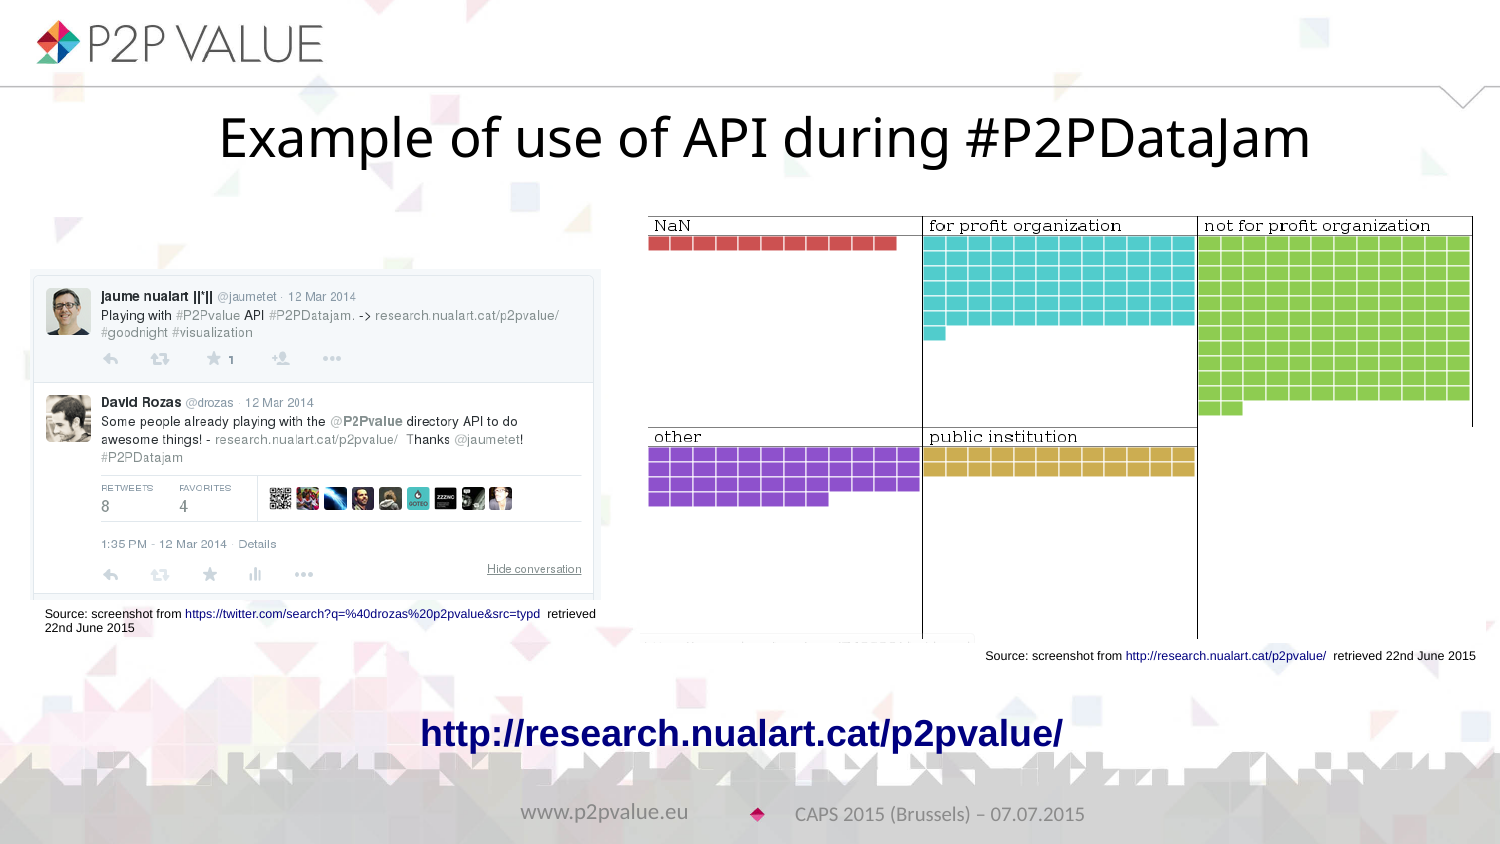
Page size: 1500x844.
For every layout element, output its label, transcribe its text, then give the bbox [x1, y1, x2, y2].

text_box Source: screenshot from https://twitter.com/search?q=%40drozas%20p2pvalue&src=typd retrieved 22nd June 2015 [30, 600, 616, 657]
text_box CAPS 2015 (Brussels) – 07.07.2015 [781, 790, 1474, 836]
picture [0, 0, 1500, 844]
text_box Source: screenshot from http://research.nualart.cat/p2pvalue/ retrieved 22nd June 2015 [970, 642, 1500, 686]
text_box http://research.nualart.cat/p2pvalue/ [399, 705, 1096, 804]
text_box www.p2pvalue.eu [514, 790, 733, 830]
title Example of use of API during #P2PDataJam [105, 92, 1441, 181]
